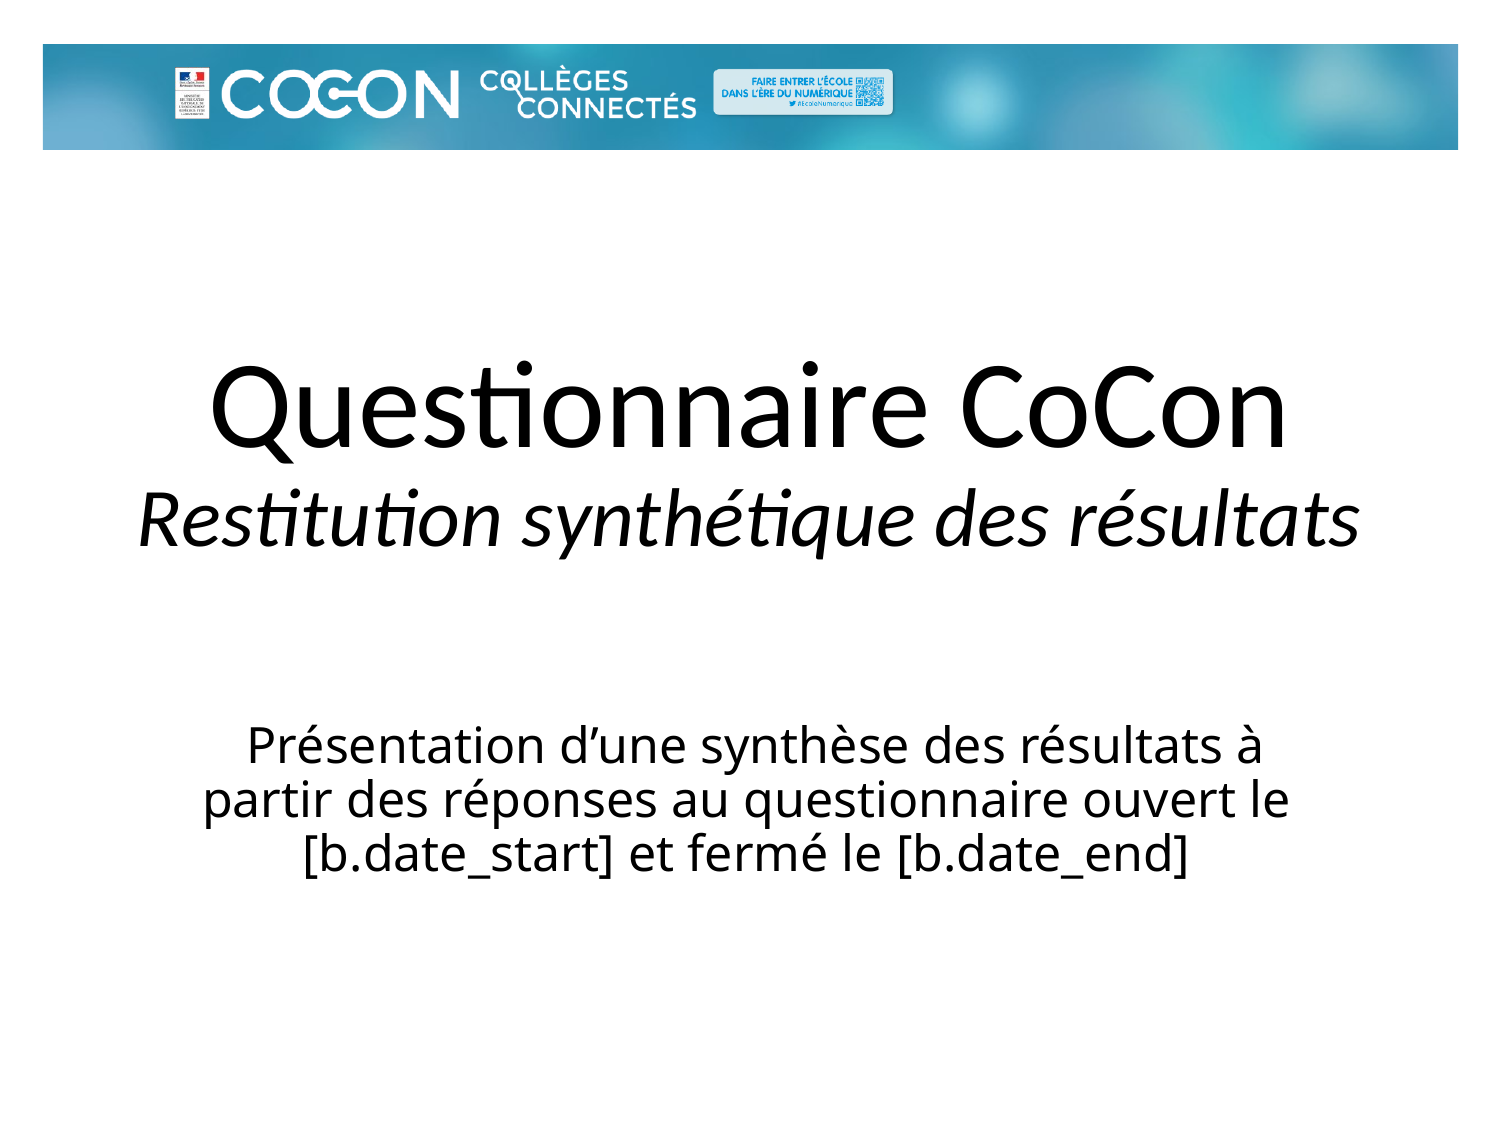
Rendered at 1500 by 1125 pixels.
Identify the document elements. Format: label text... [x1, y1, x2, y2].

picture [42, 44, 1459, 150]
subtitle Présentation d’une synthèse des résultats à partir des réponses au questionnaire ouvert le [b.date_start] et fermé le [b.date_end] [187, 724, 1313, 875]
title Questionnaire CoCon Restitution synthétique des résultats [112, 331, 1388, 724]
